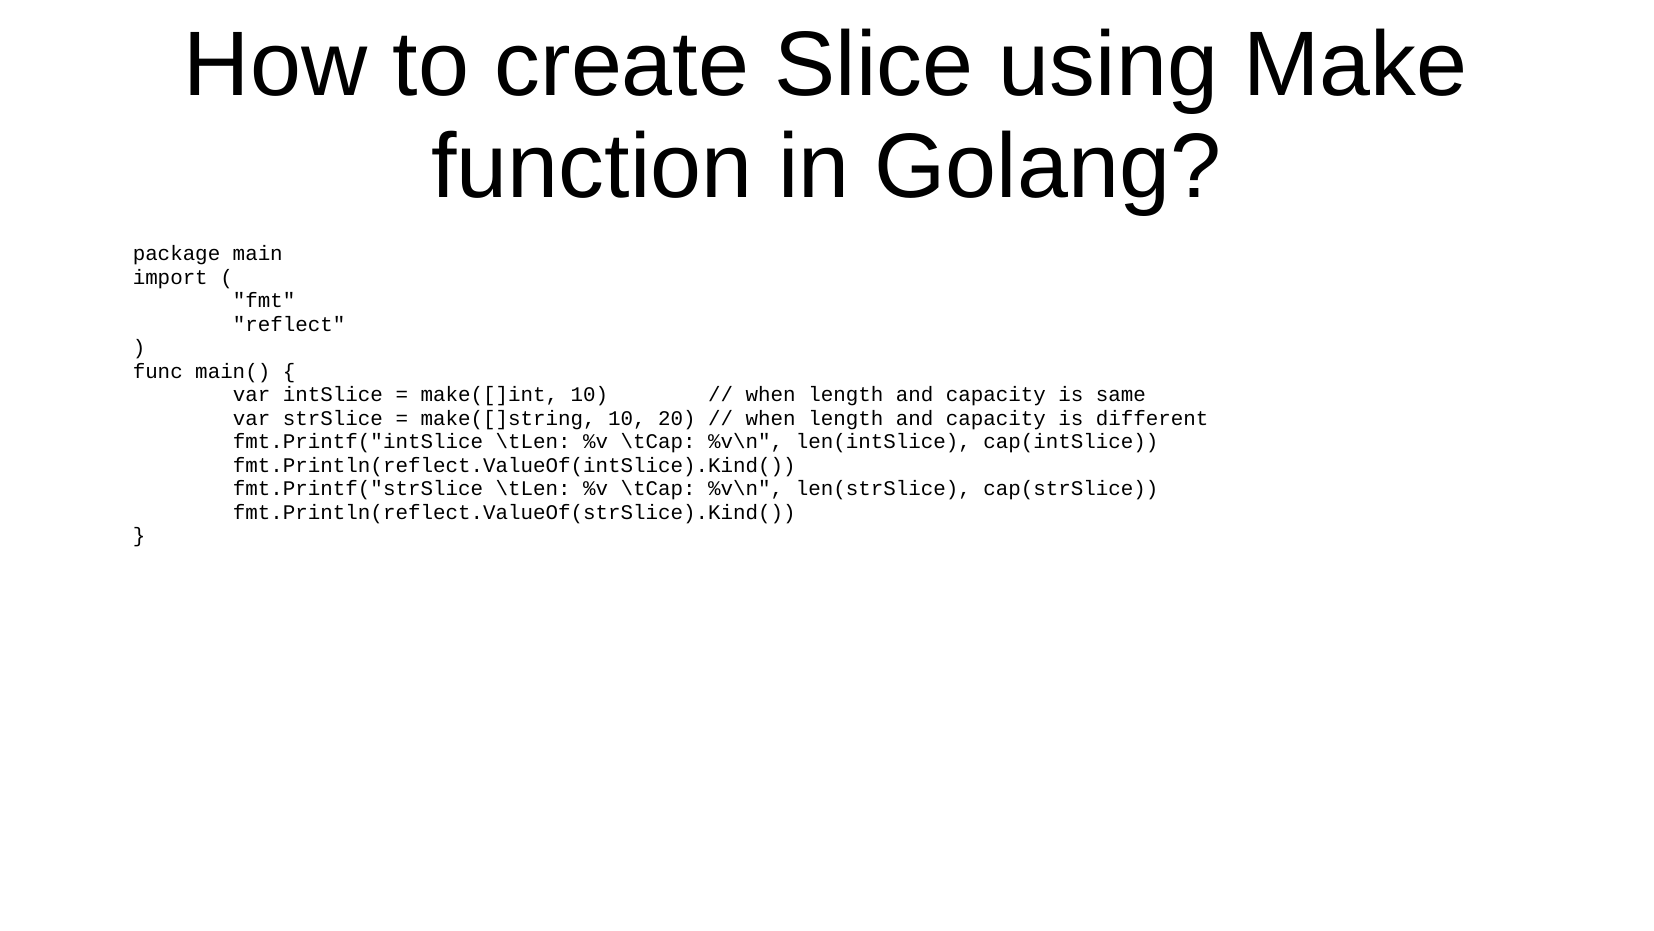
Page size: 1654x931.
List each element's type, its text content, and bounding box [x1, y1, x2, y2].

title How to create Slice using Make function in Golang? [82, 12, 1571, 218]
text_box package main import ( "fmt" "reflect" ) func main() { var intSlice = make([]int, 10) // when length and capacity is same var strSlice = make([]string, 10, 20) // when length and capacity is different fmt.Printf("intSlice \tLen: %v \tCap: %v\n", len(intSlice), cap(intSlice)) fmt.Println(reflect.ValueOf(intSlice).Kind()) fmt.Printf("strSlice \tLen: %v \tCap: %v\n", len(strSlice), cap(strSlice)) fmt.Println(reflect.ValueOf(strSlice).Kind()) } [118, 236, 1385, 628]
